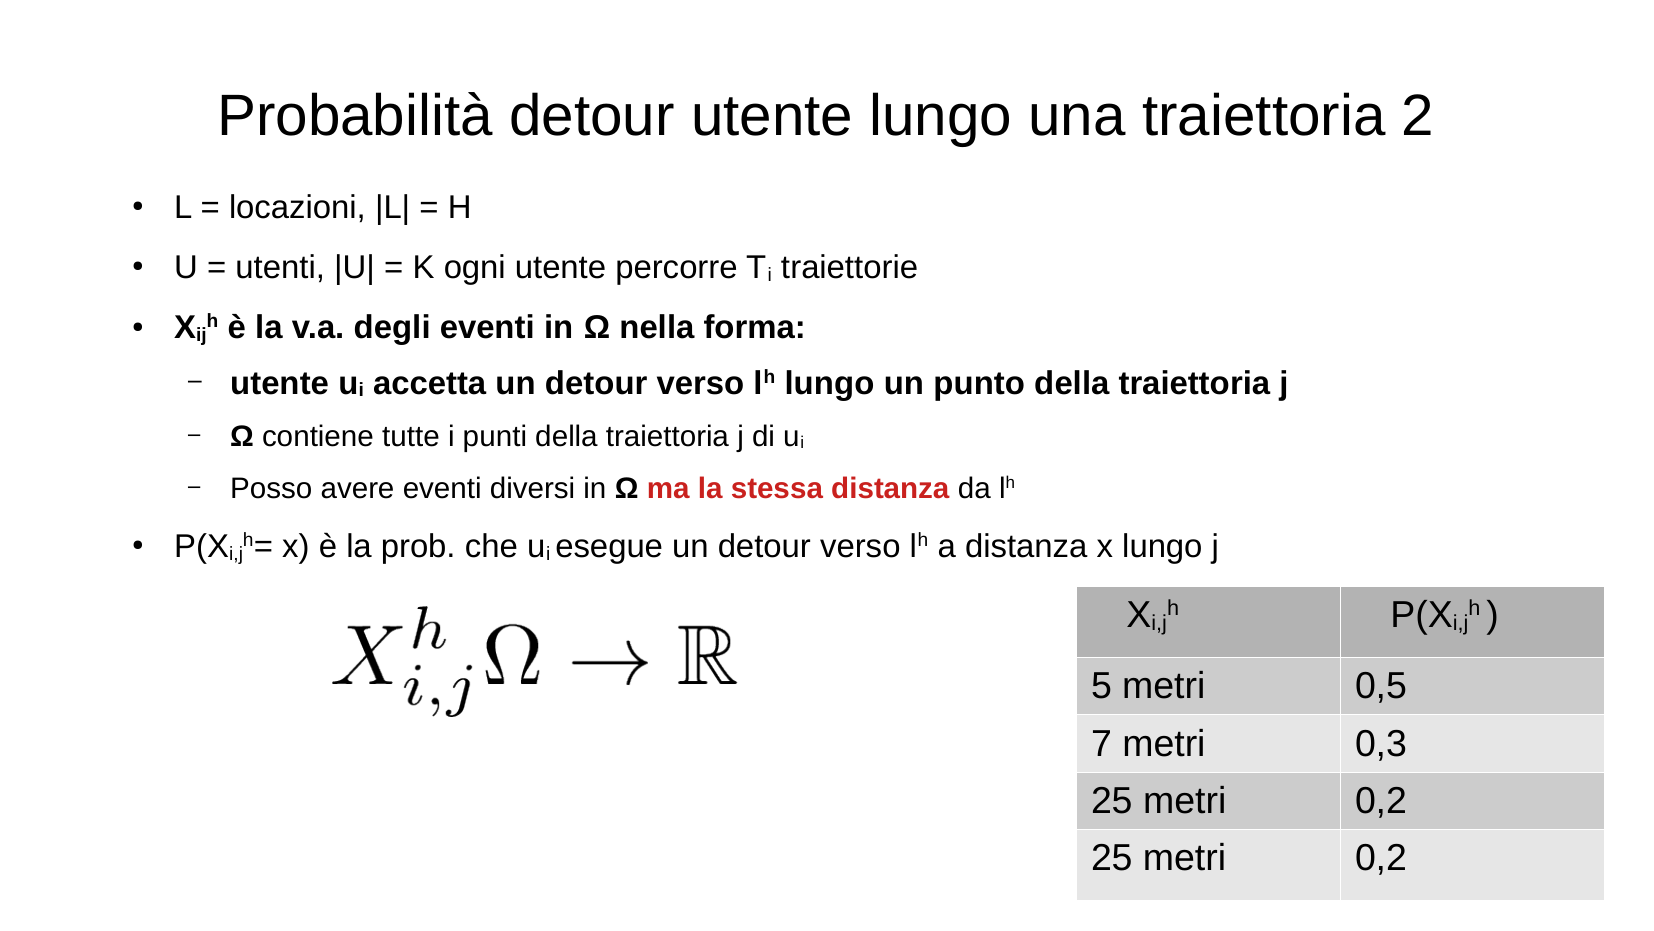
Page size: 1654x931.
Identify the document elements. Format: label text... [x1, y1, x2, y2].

picture [332, 606, 745, 718]
table_cell 0,2 [1341, 773, 1604, 829]
table_header P(Xi,jh ) [1341, 587, 1604, 657]
table_cell 0,5 [1341, 658, 1604, 714]
list L = locazioni, |L| = H U = utenti, |U| = K ogni utente percorre Ti traiettorie Xijh è la v.a. degli eventi in Ω nella forma: utente ui accetta un detour verso lh lungo un punto della traiettoria j Ω contiene tutte i punti della traiettoria j di ui Posso avere eventi diversi in Ω ma la stessa distanza da lh P(Xi,jh= x) è la prob. che ui esegue un detour verso lh a distanza x lungo j [118, 188, 1607, 567]
table_cell 0,2 [1341, 830, 1604, 900]
table_cell 25 metri [1077, 830, 1340, 900]
title Probabilità detour utente lungo una traiettoria 2 [82, 37, 1571, 193]
table_cell 7 metri [1077, 715, 1340, 772]
table_header Xi,jh [1077, 587, 1340, 657]
table_cell 0,3 [1341, 715, 1604, 772]
table_cell 25 metri [1077, 773, 1340, 829]
table_cell 5 metri [1077, 658, 1340, 714]
